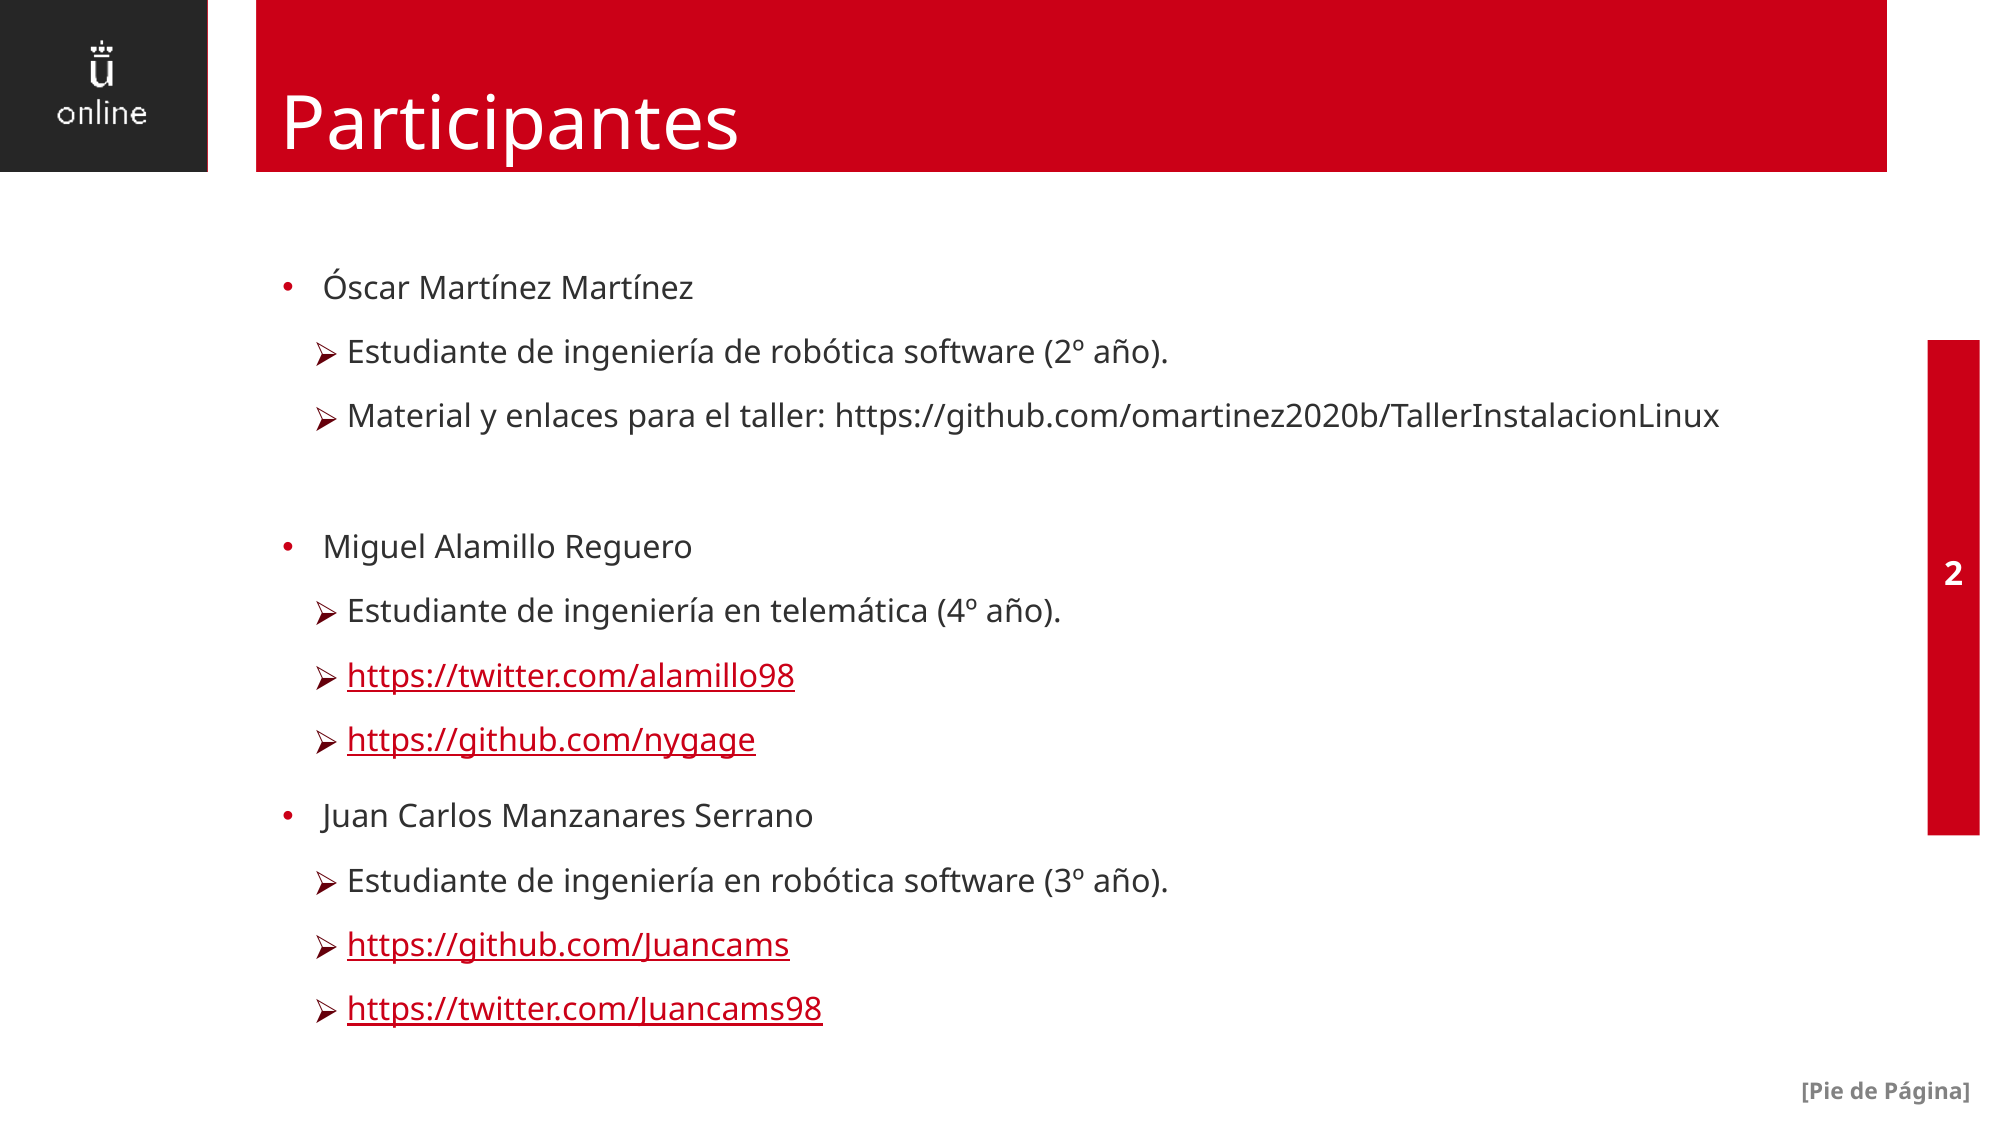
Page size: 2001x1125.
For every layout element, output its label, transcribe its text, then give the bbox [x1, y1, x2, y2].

title Participantes [265, 0, 1820, 172]
footer [Pie de Página] [671, 1060, 1986, 1121]
list Óscar Martínez Martínez Estudiante de ingeniería de robótica software (2º año). Material y enlaces para el taller: https://github.com/omartinez2020b/TallerInstalacionLinux Miguel Alamillo Reguero Estudiante de ingeniería en telemática (4º año). https://twitter.com/alamillo98 https://github.com/nygage Juan Carlos Manzanares Serrano Estudiante de ingeniería en robótica software (3º año). https://github.com/Juancams https://twitter.com/Juancams98 [267, 181, 1899, 1043]
picture [40, 26, 164, 150]
slide_number <number> [1898, 544, 2000, 605]
